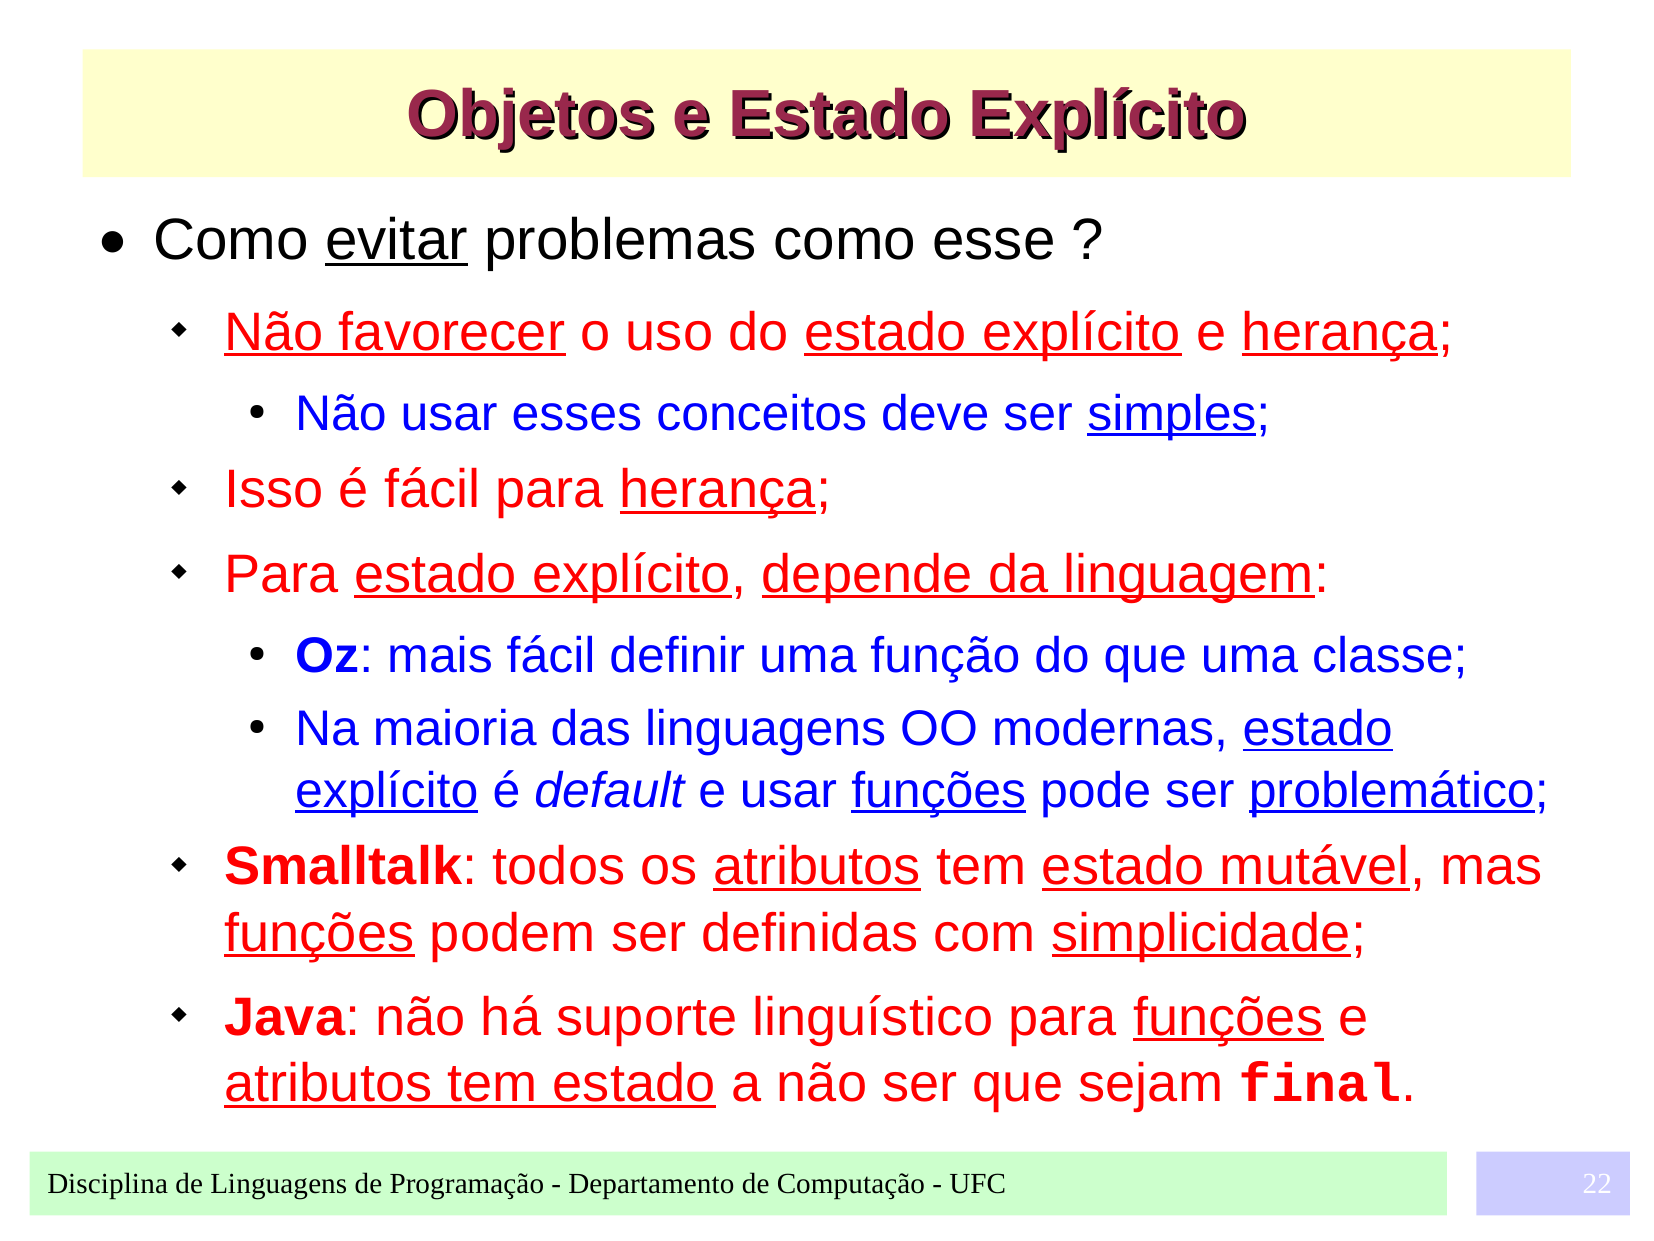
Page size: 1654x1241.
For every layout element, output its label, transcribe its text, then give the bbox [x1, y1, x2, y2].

list Como evitar problemas como esse ? Não favorecer o uso do estado explícito e herança; Não usar esses conceitos deve ser simples; Isso é fácil para herança; Para estado explícito, depende da linguagem: Oz: mais fácil definir uma função do que uma classe; Na maioria das linguagens OO modernas, estado explícito é default e usar funções pode ser problemático; Smalltalk: todos os atributos tem estado mutável, mas funções podem ser definidas com simplicidade; Java: não há suporte linguístico para funções e atributos tem estado a não ser que sejam final. [82, 206, 1571, 1137]
title Objetos e Estado Explícito [82, 49, 1571, 178]
